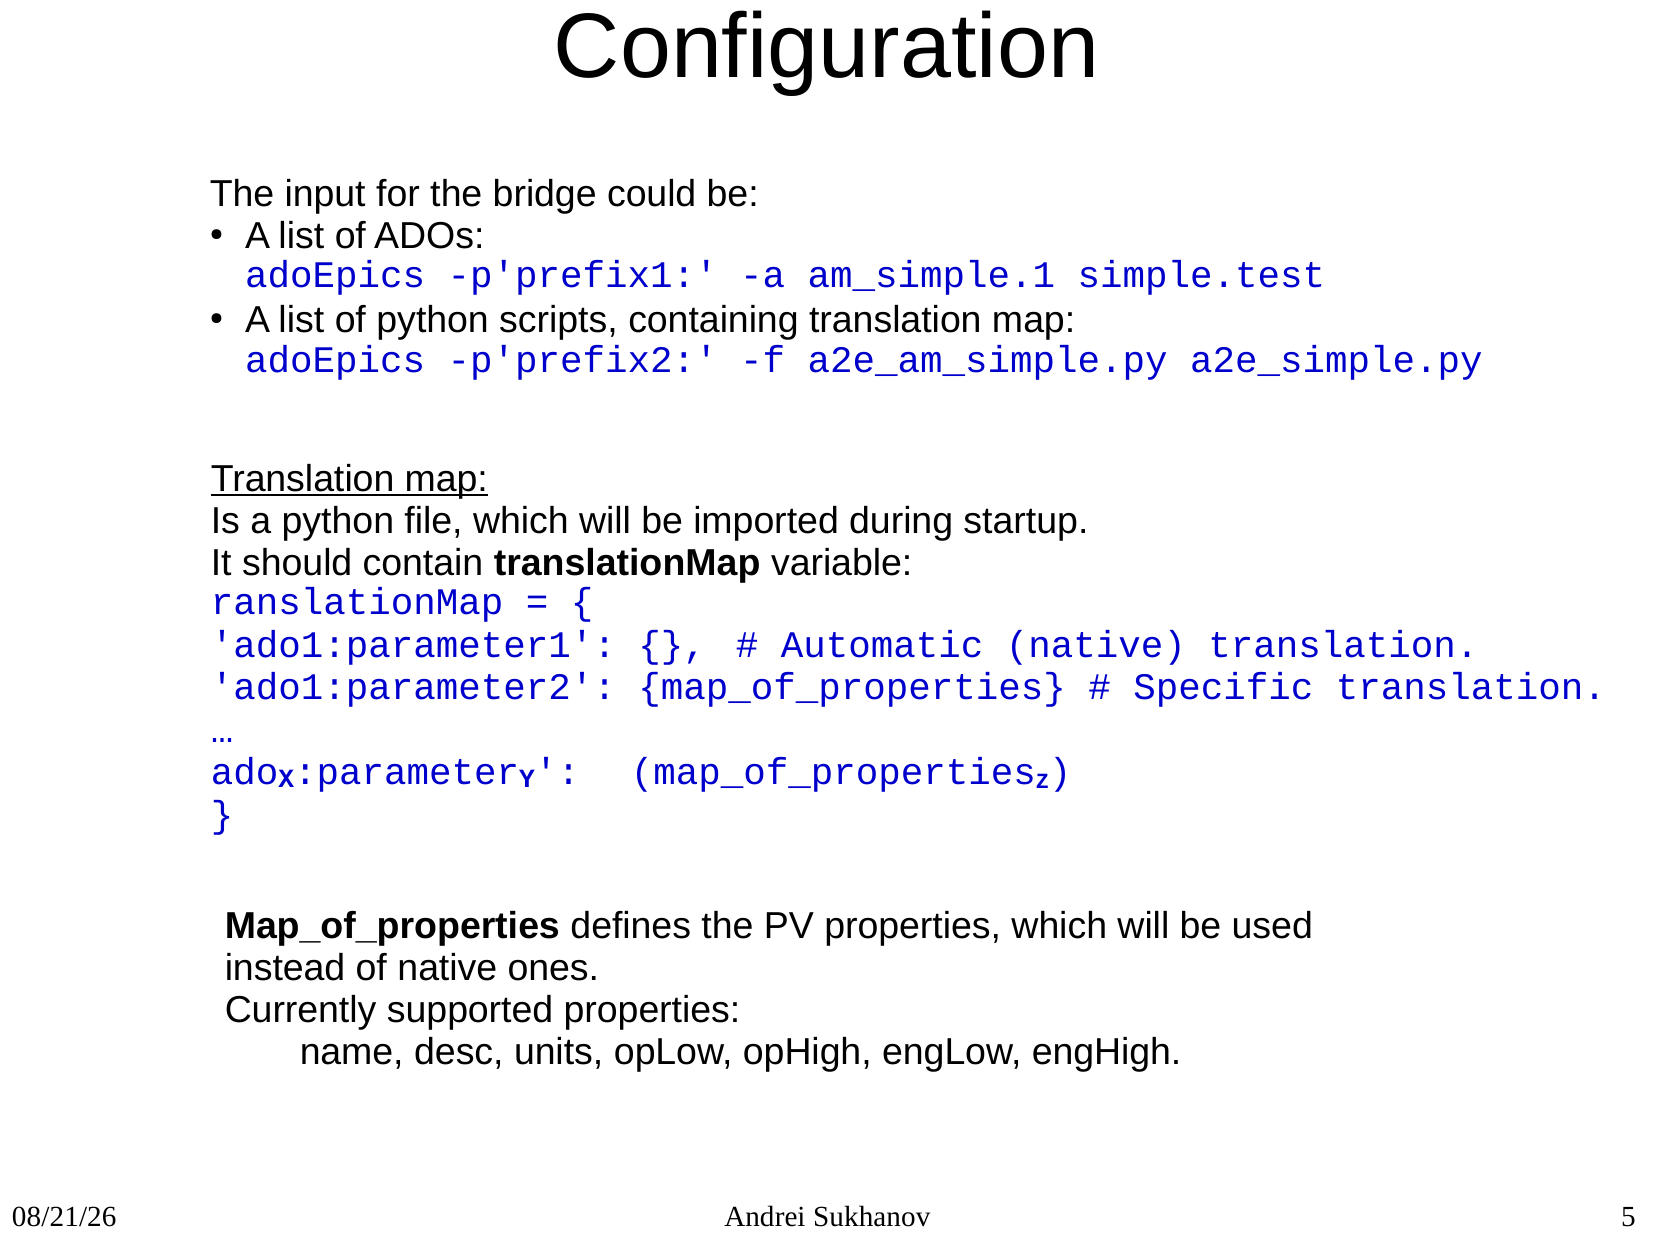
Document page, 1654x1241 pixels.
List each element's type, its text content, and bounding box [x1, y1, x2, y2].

text_box The input for the bridge could be: A list of ADOs: adoEpics -p'prefix1:' -a am_simple.1 simple.test A list of python scripts, containing translation map: adoEpics -p'prefix2:' -f a2e_am_simple.py a2e_simple.py [195, 165, 1498, 433]
text_box Map_of_properties defines the PV properties, which will be used instead of native ones. Currently supported properties: name, desc, units, opLow, opHigh, engLow, engHigh. [210, 897, 1426, 1081]
text_box Translation map: Is a python file, which will be imported during startup. It should contain translationMap variable: ranslationMap = { 'ado1:parameter1': {}, # Automatic (native) translation. 'ado1:parameter2': {map_of_properties} # Specific translation. … adoX:parameterY': (map_of_propertiesZ) } [196, 450, 1621, 857]
title Configuration [82, 0, 1571, 98]
